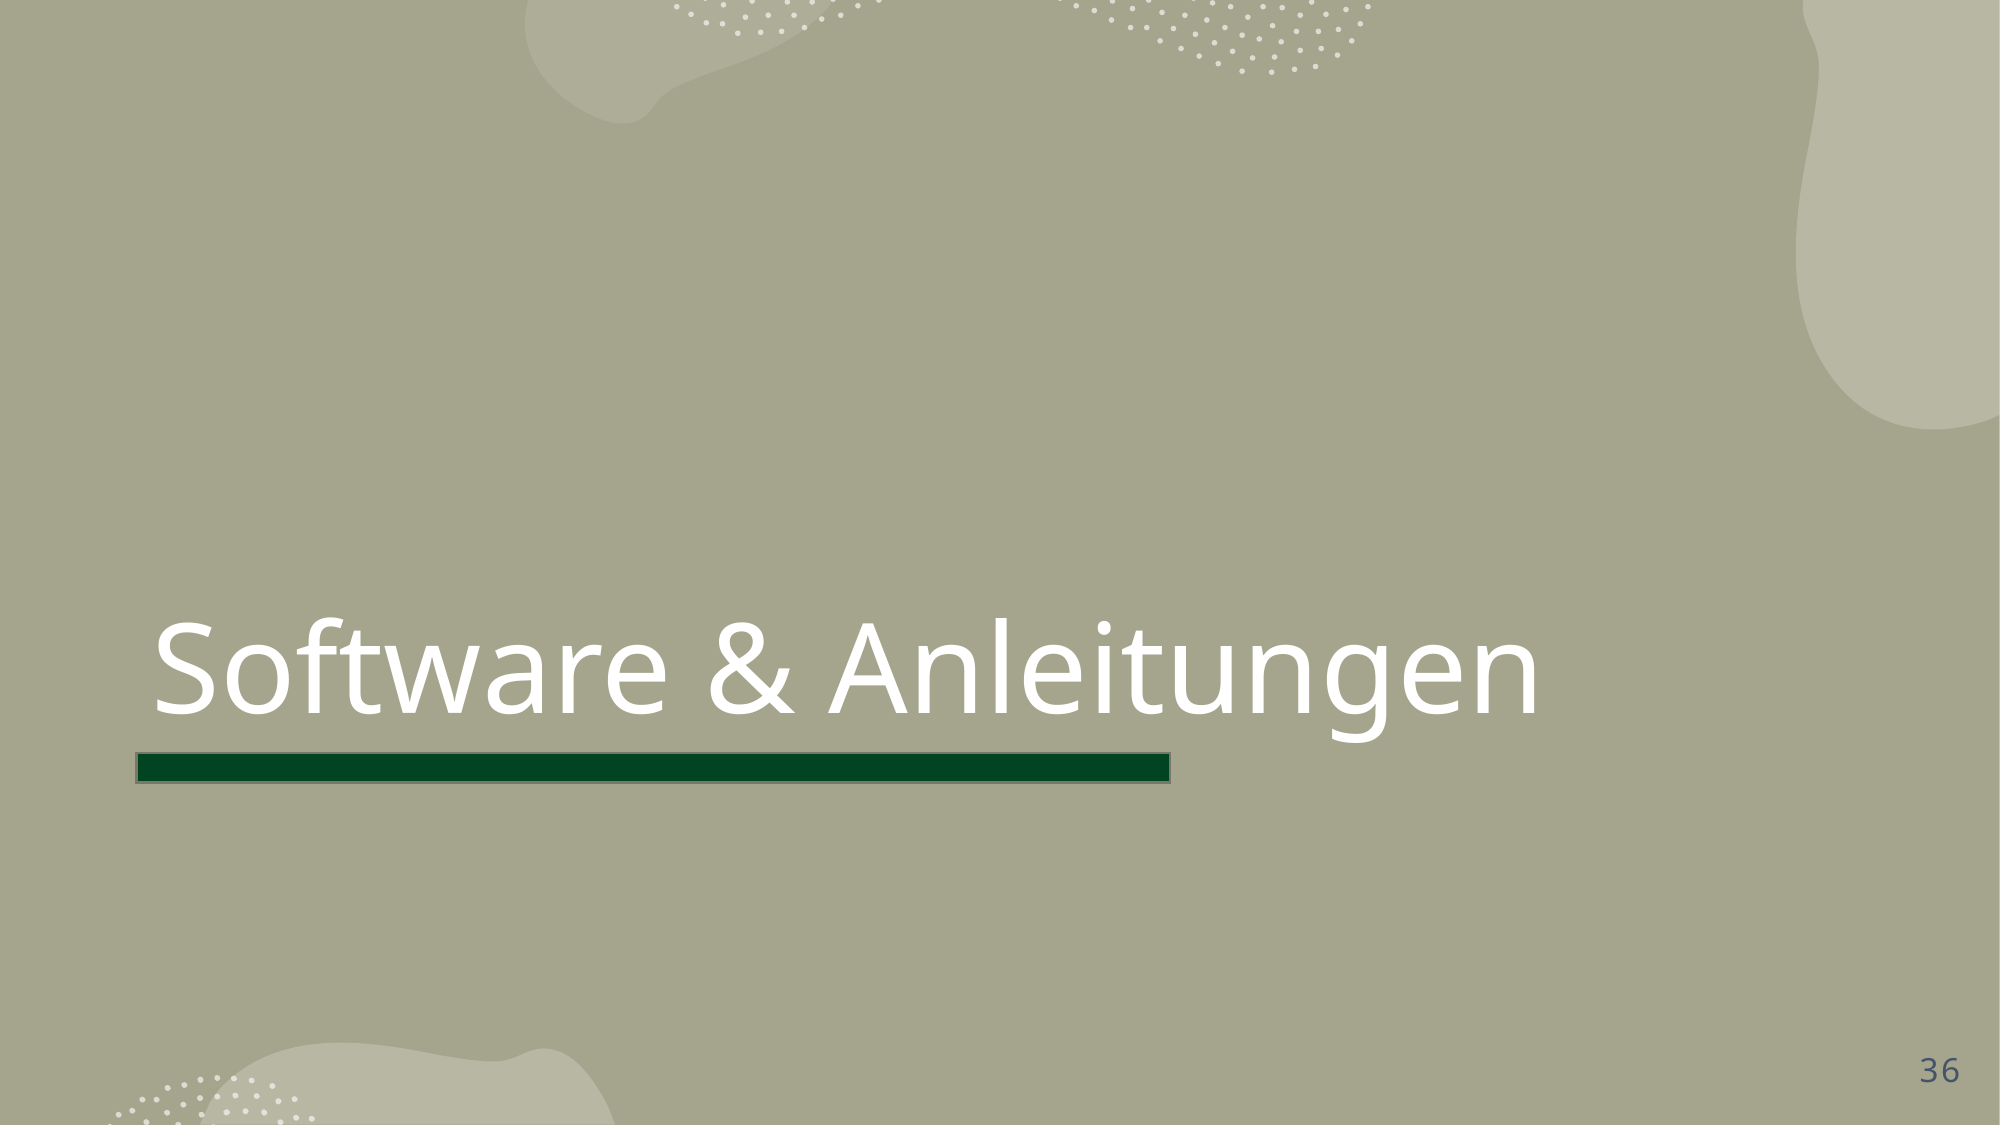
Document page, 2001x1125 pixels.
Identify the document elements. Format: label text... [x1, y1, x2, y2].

title Software & Anleitungen [136, 280, 1862, 749]
text_box [1887, 1019, 1993, 1125]
text_box [136, 753, 1170, 782]
